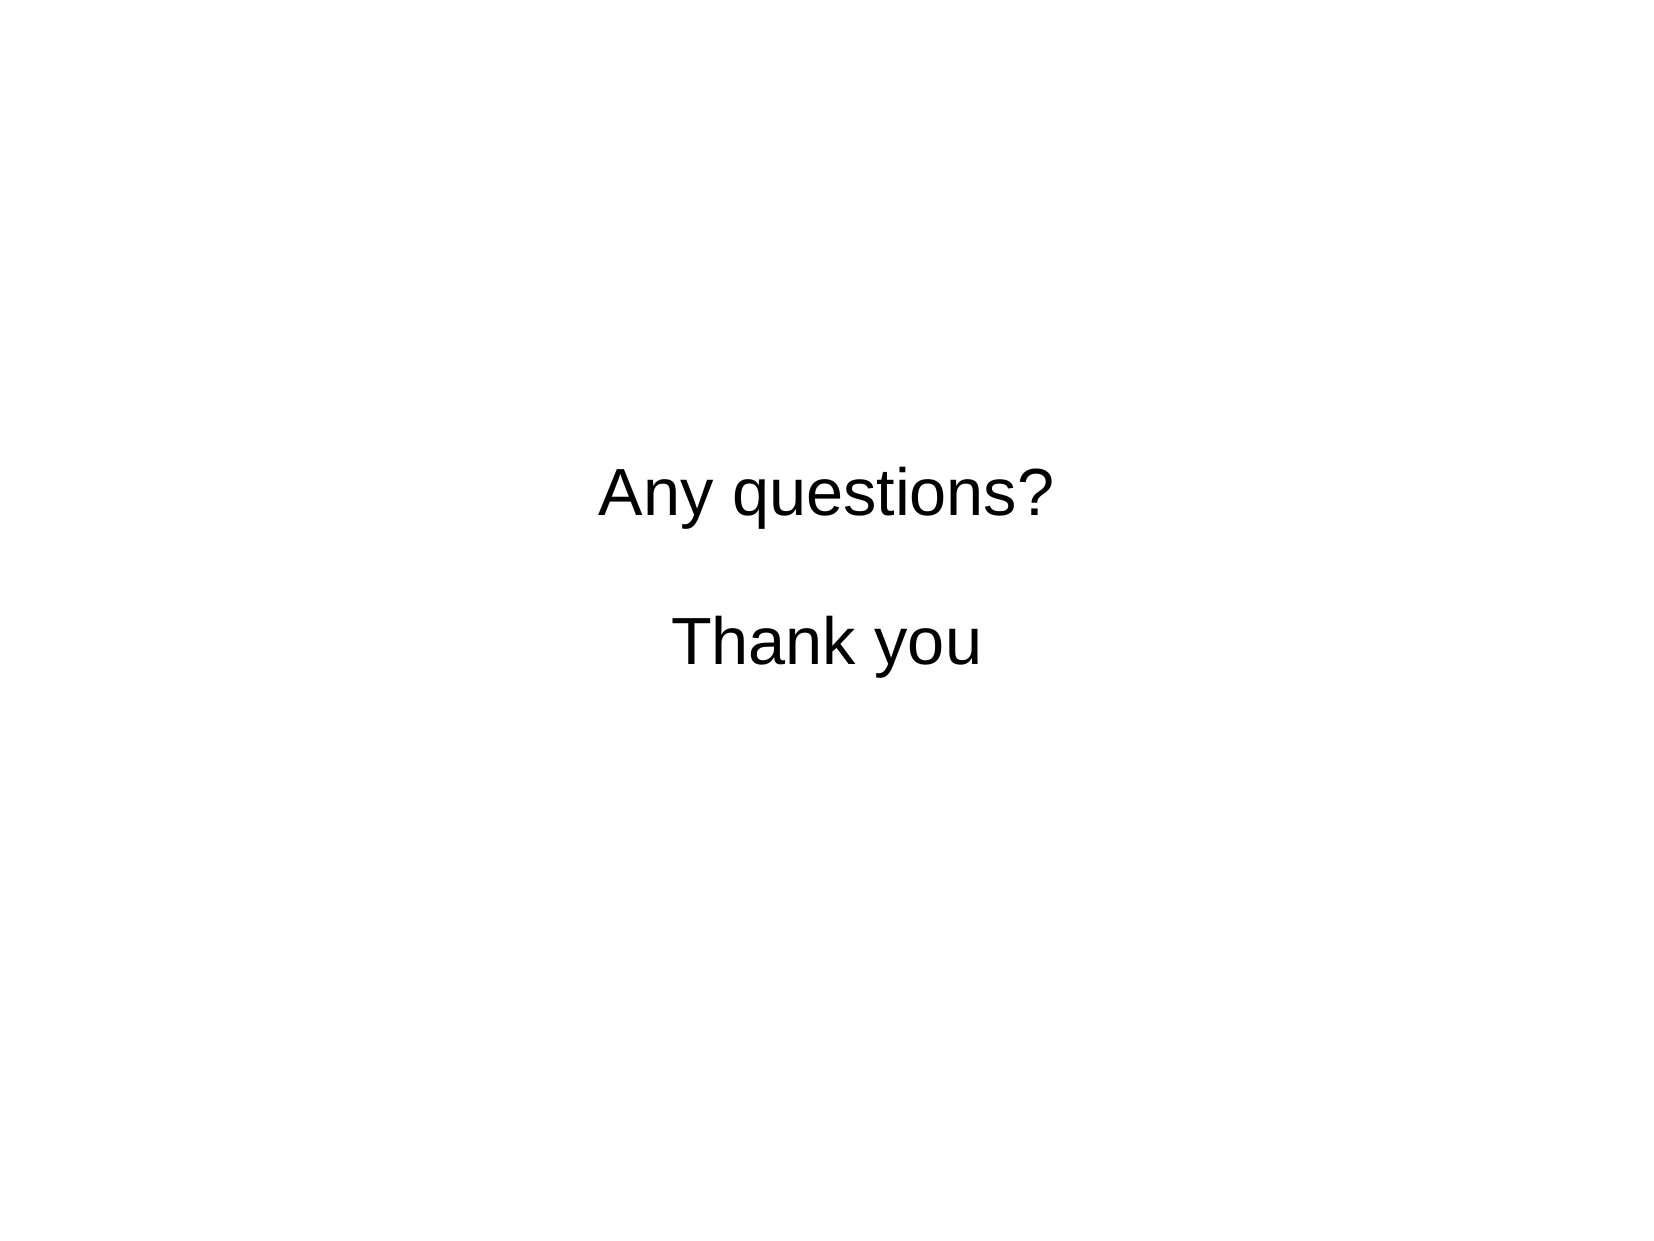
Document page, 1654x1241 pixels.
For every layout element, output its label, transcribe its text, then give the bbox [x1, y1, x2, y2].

subtitle Any questions? Thank you [82, 49, 1571, 1010]
